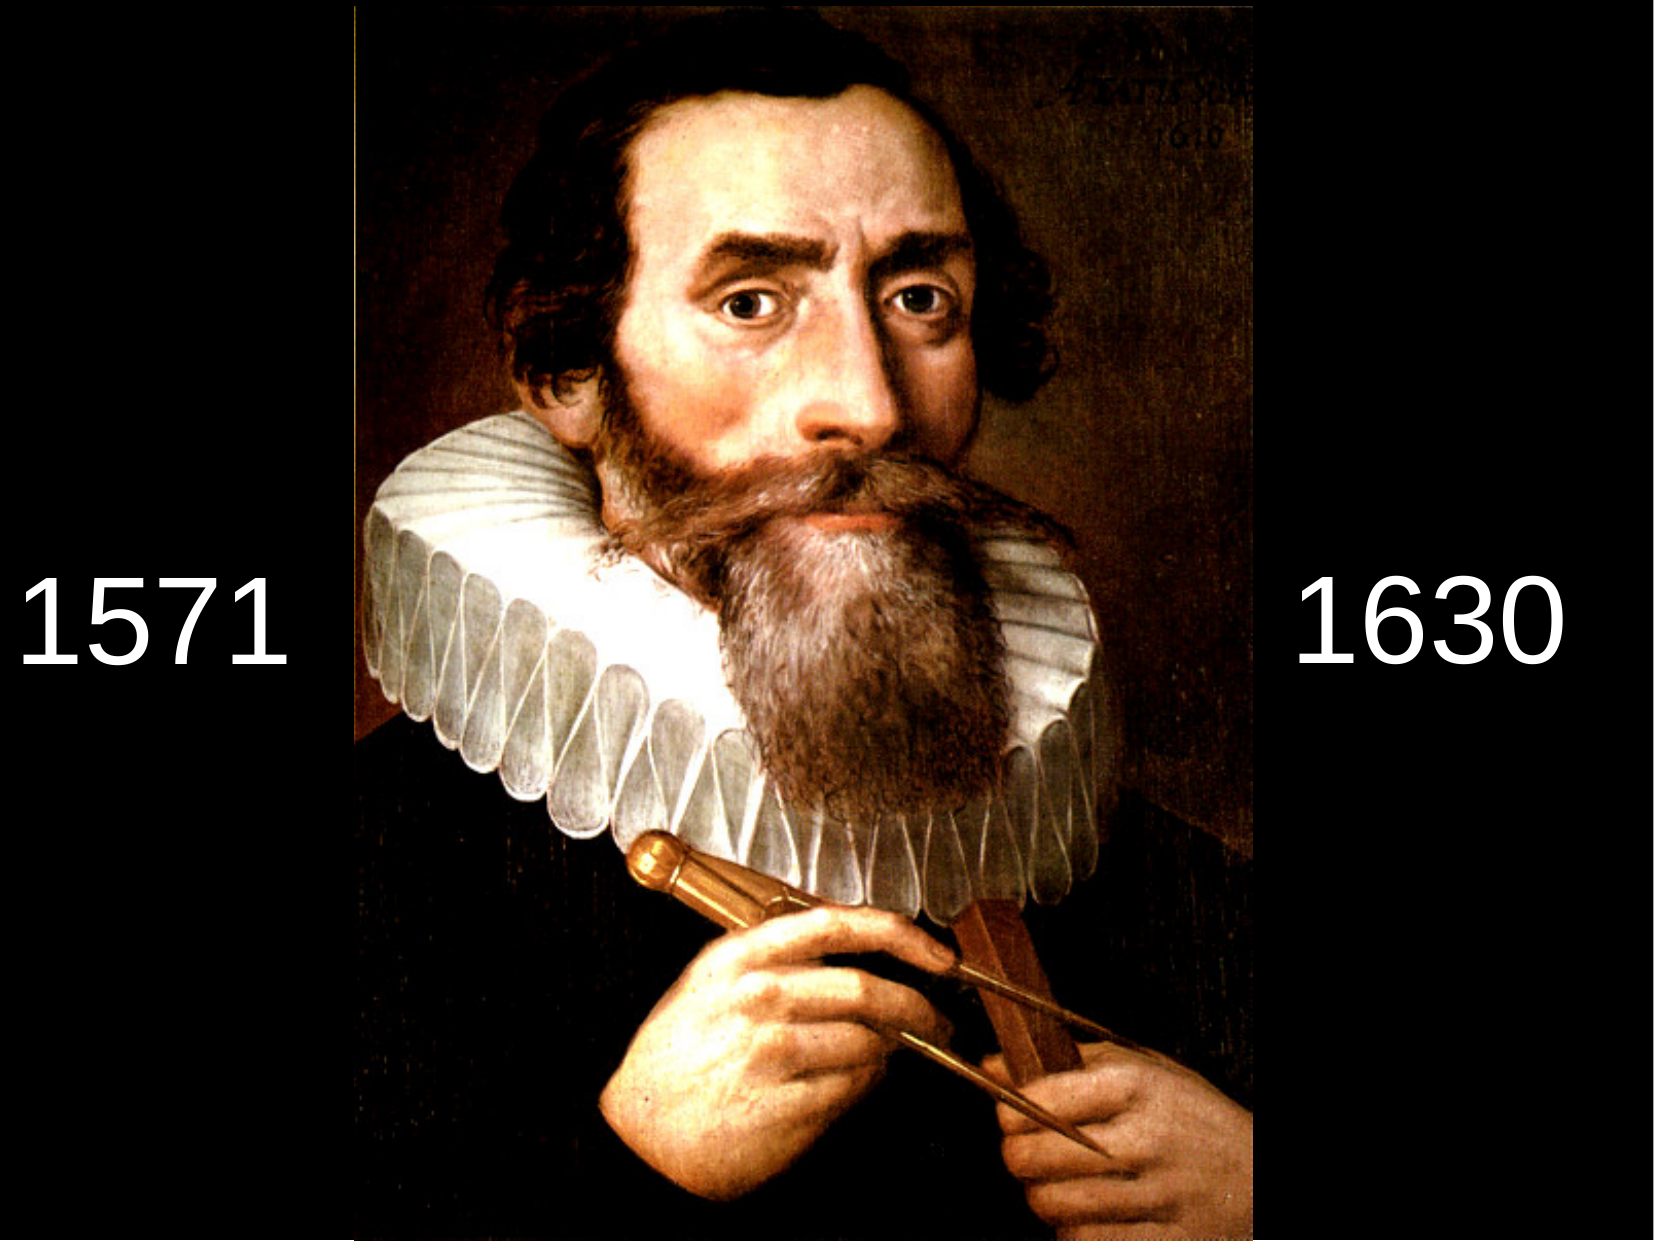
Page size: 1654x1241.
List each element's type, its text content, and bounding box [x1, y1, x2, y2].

picture [354, 6, 1253, 1241]
text_box 1571 [0, 538, 378, 704]
text_box 1630 [1275, 537, 1654, 703]
